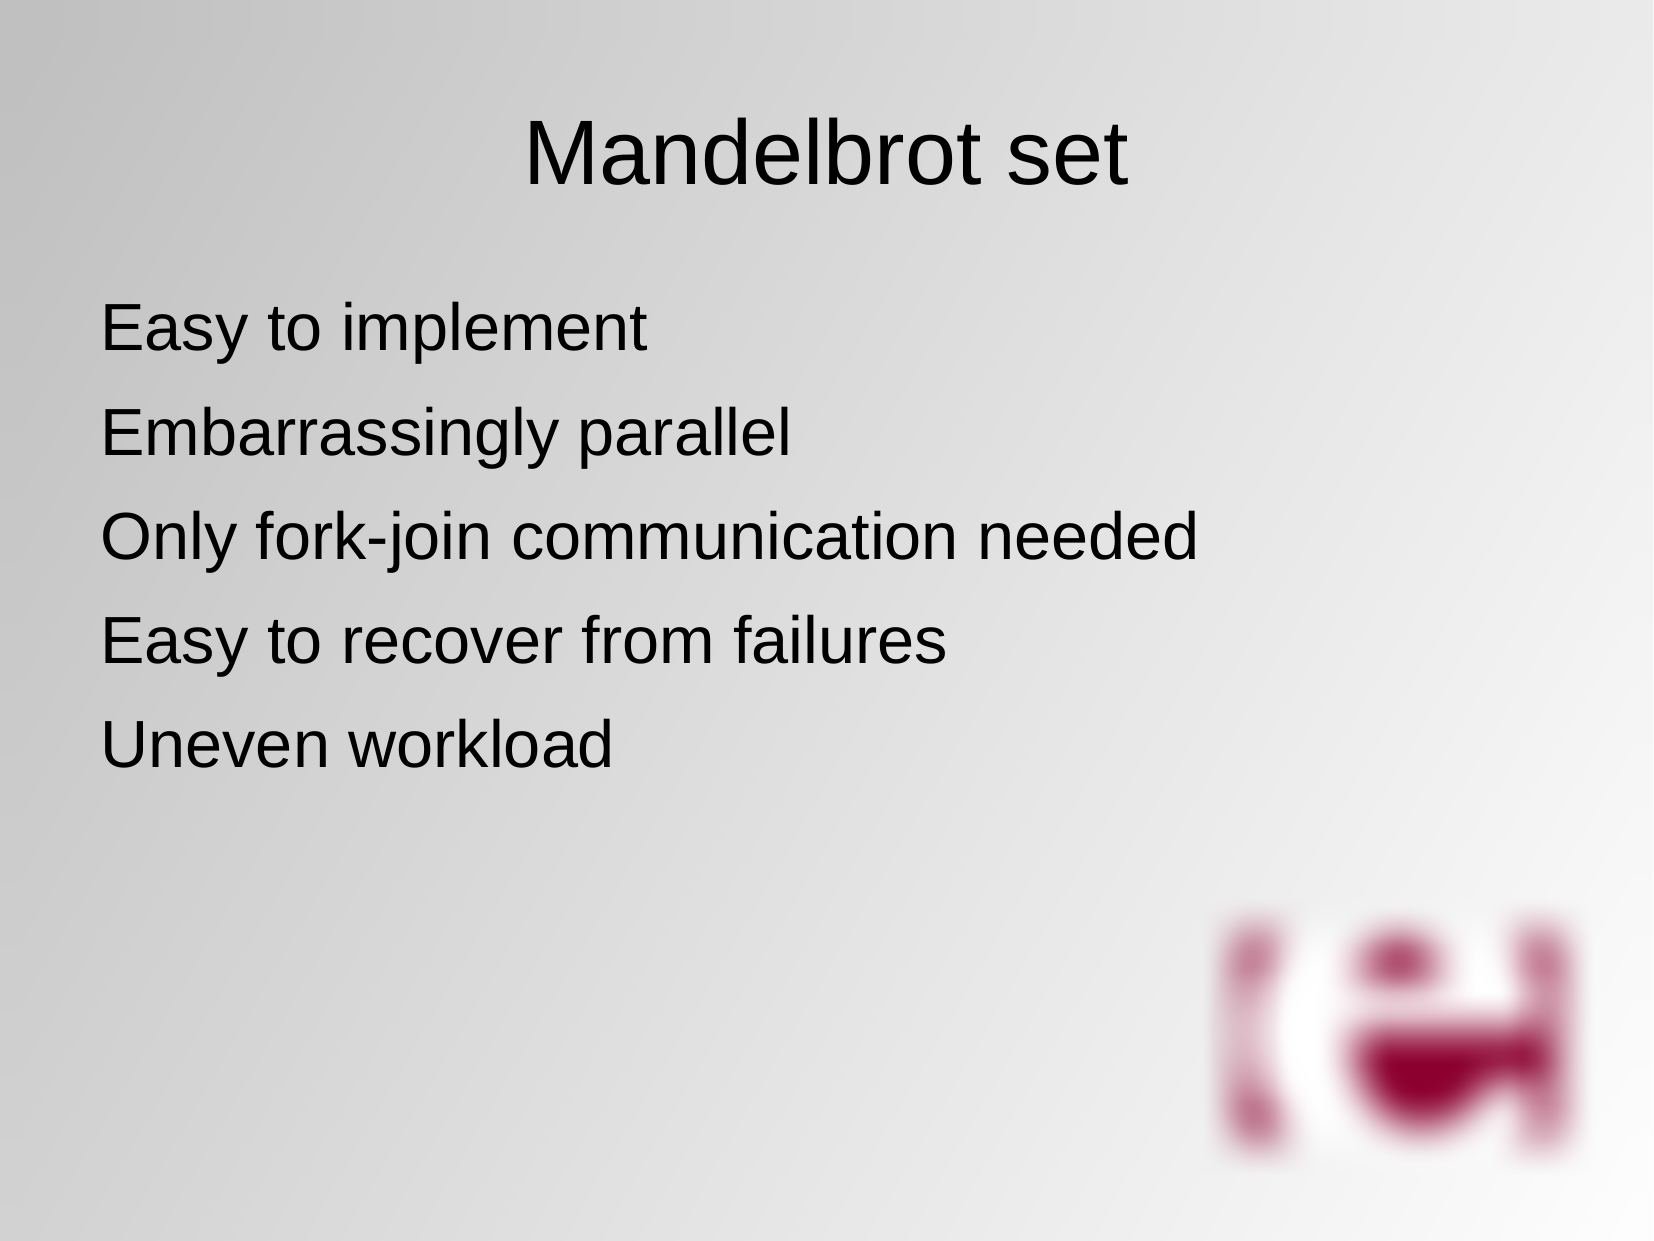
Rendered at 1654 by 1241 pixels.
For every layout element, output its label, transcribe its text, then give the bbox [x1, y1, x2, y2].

title Mandelbrot set [82, 56, 1571, 250]
list Easy to implement Embarrassingly parallel Only fork-join communication needed Easy to recover from failures Uneven workload [82, 290, 1571, 1094]
picture [0, 0, 1654, 1241]
